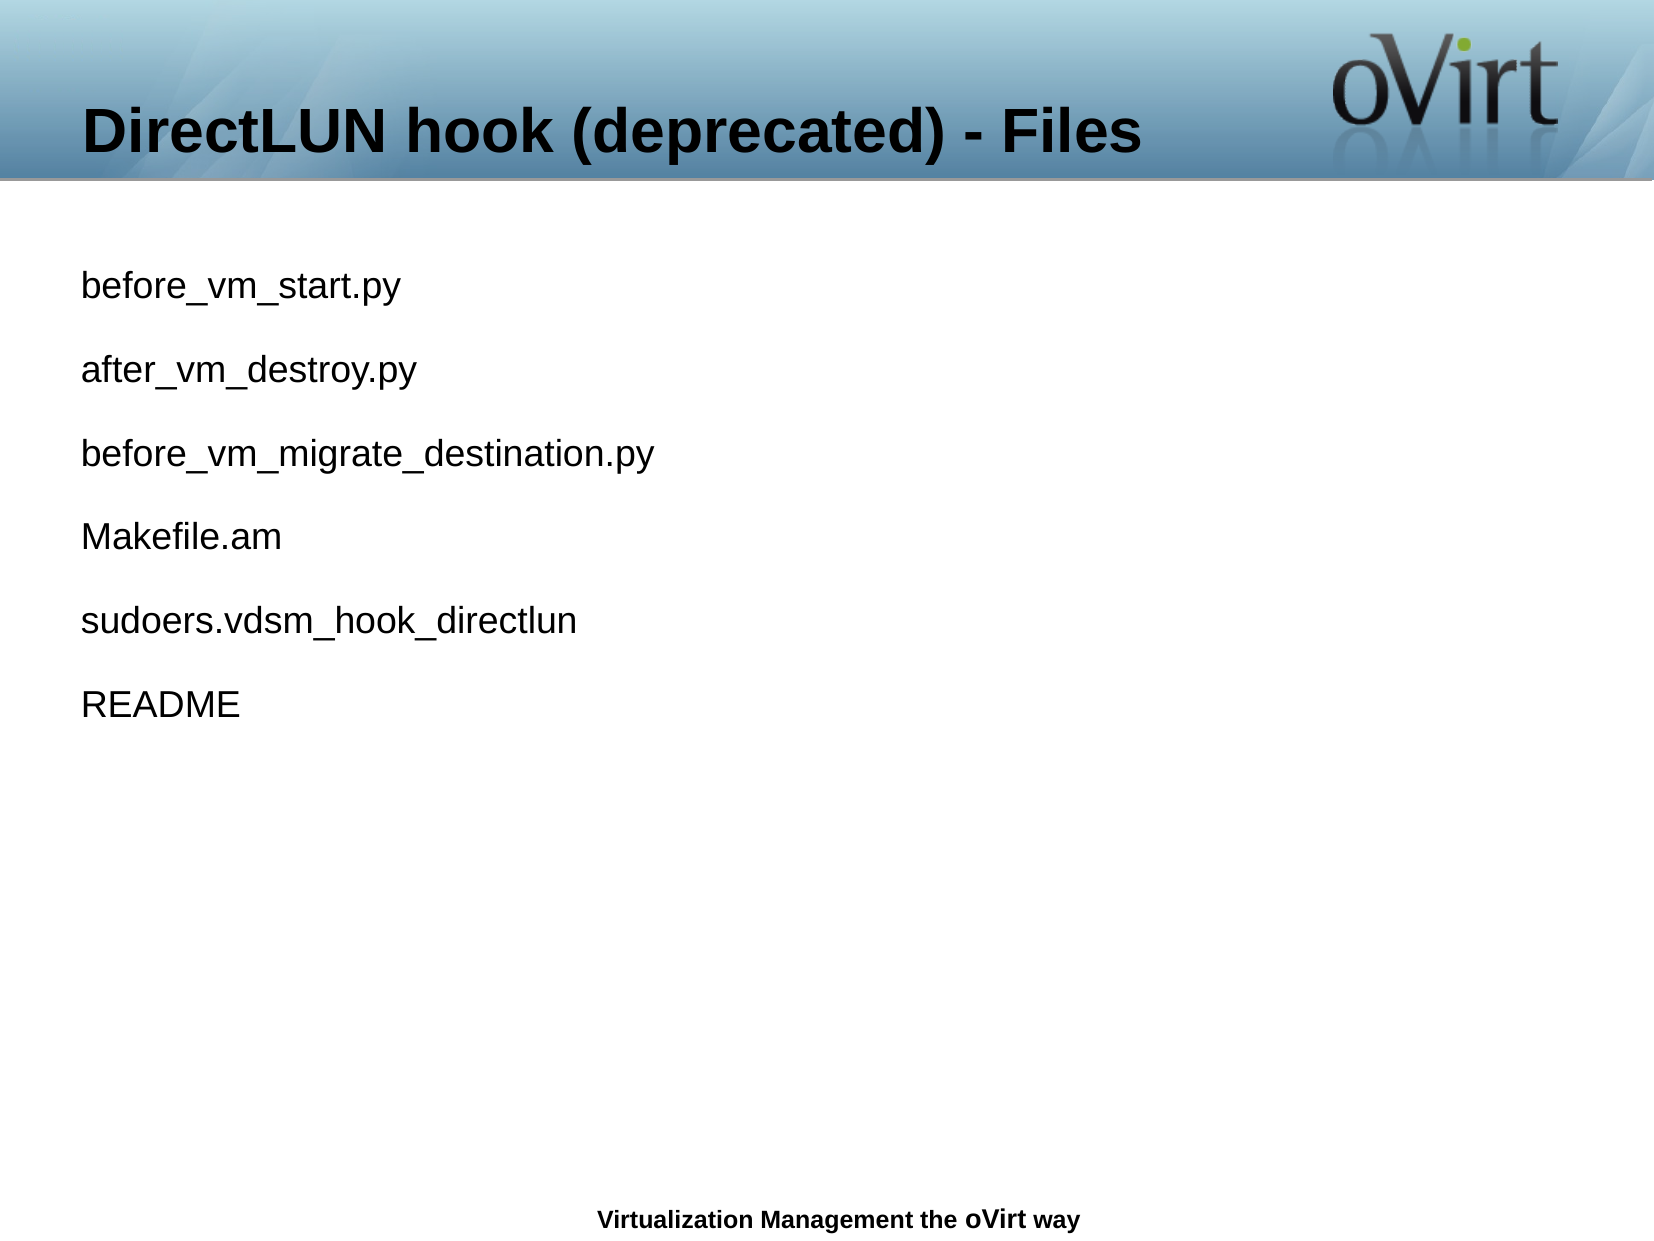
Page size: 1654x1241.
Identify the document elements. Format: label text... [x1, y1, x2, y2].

text_box before_vm_start.py after_vm_destroy.py before_vm_migrate_destination.py Makefile.am sudoers.vdsm_hook_directlun README [66, 256, 1596, 734]
title DirectLUN hook (deprecated) - Files [82, 37, 1303, 226]
picture [1333, 25, 1558, 175]
